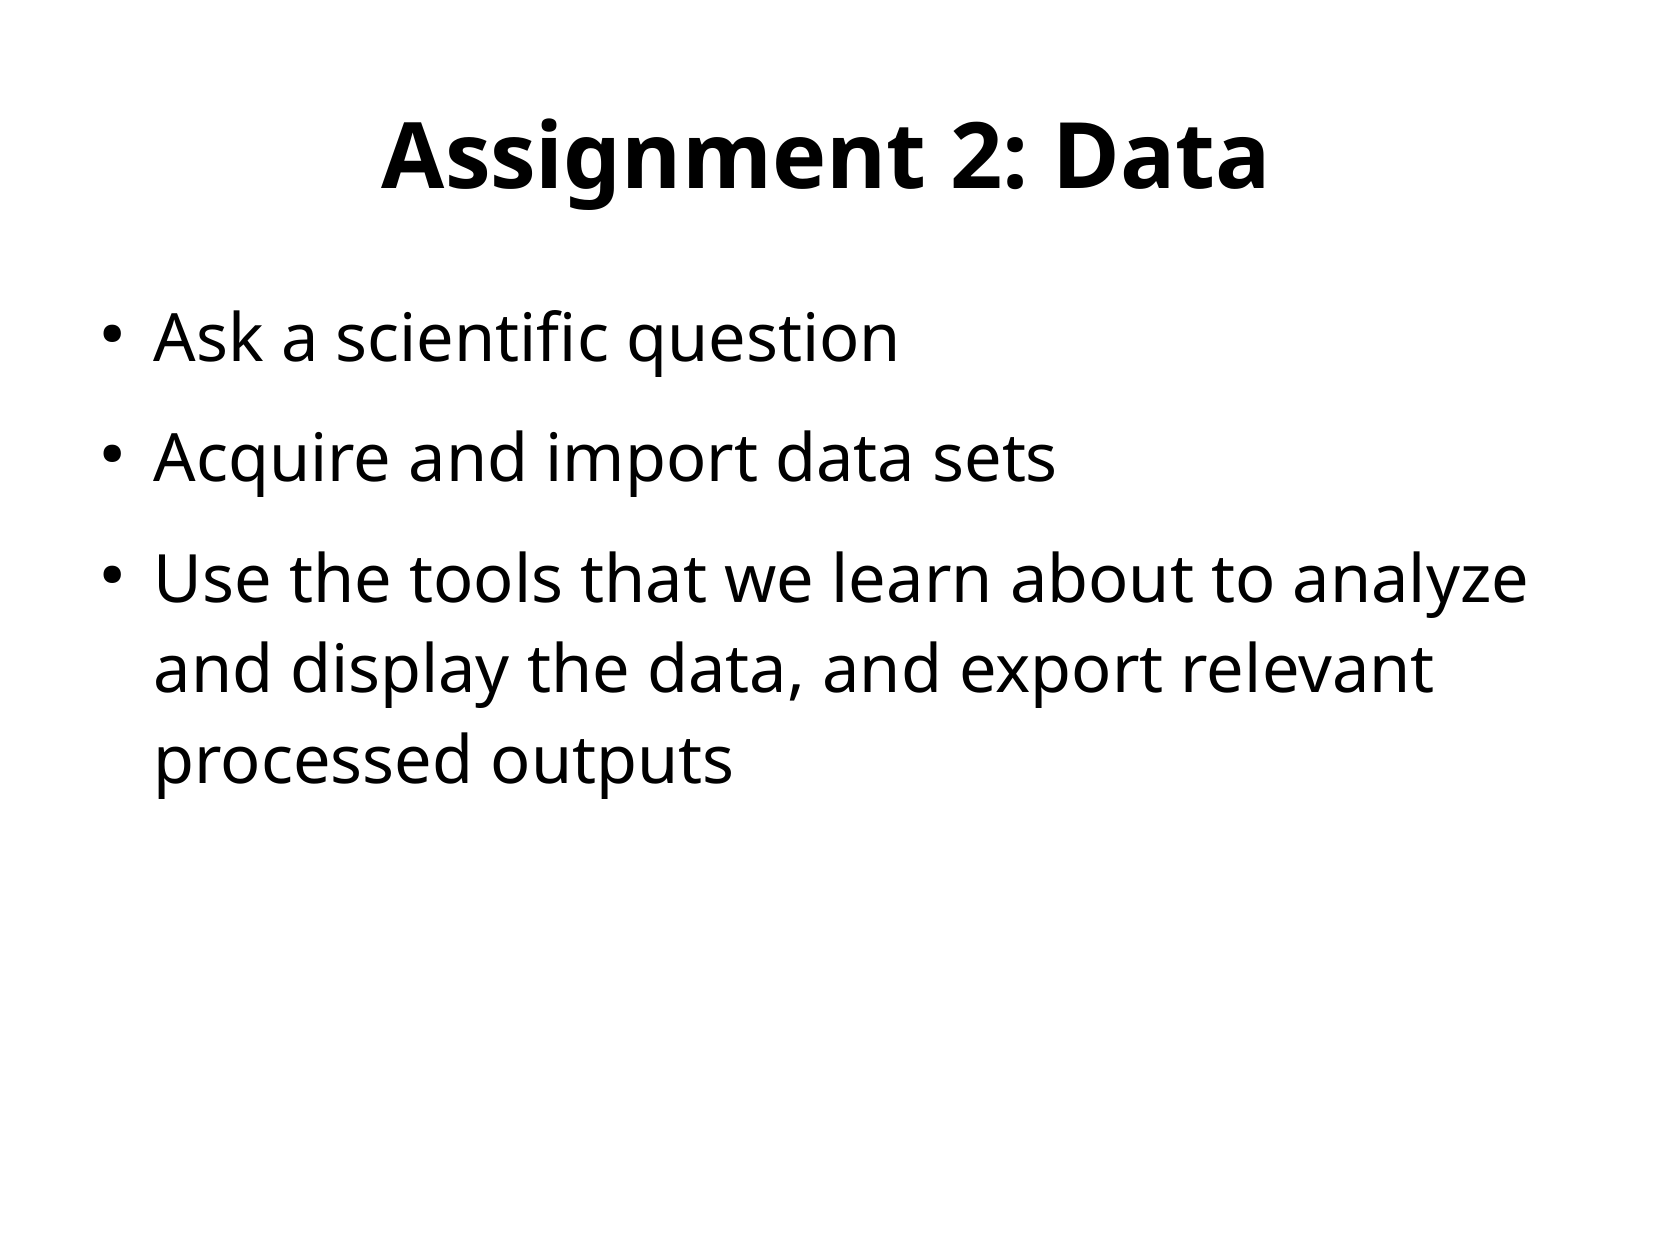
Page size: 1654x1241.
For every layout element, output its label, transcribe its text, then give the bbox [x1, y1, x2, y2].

list Ask a scientific question Acquire and import data sets Use the tools that we learn about to analyze and display the data, and export relevant processed outputs [82, 290, 1571, 1010]
title Assignment 2: Data [82, 49, 1571, 257]
